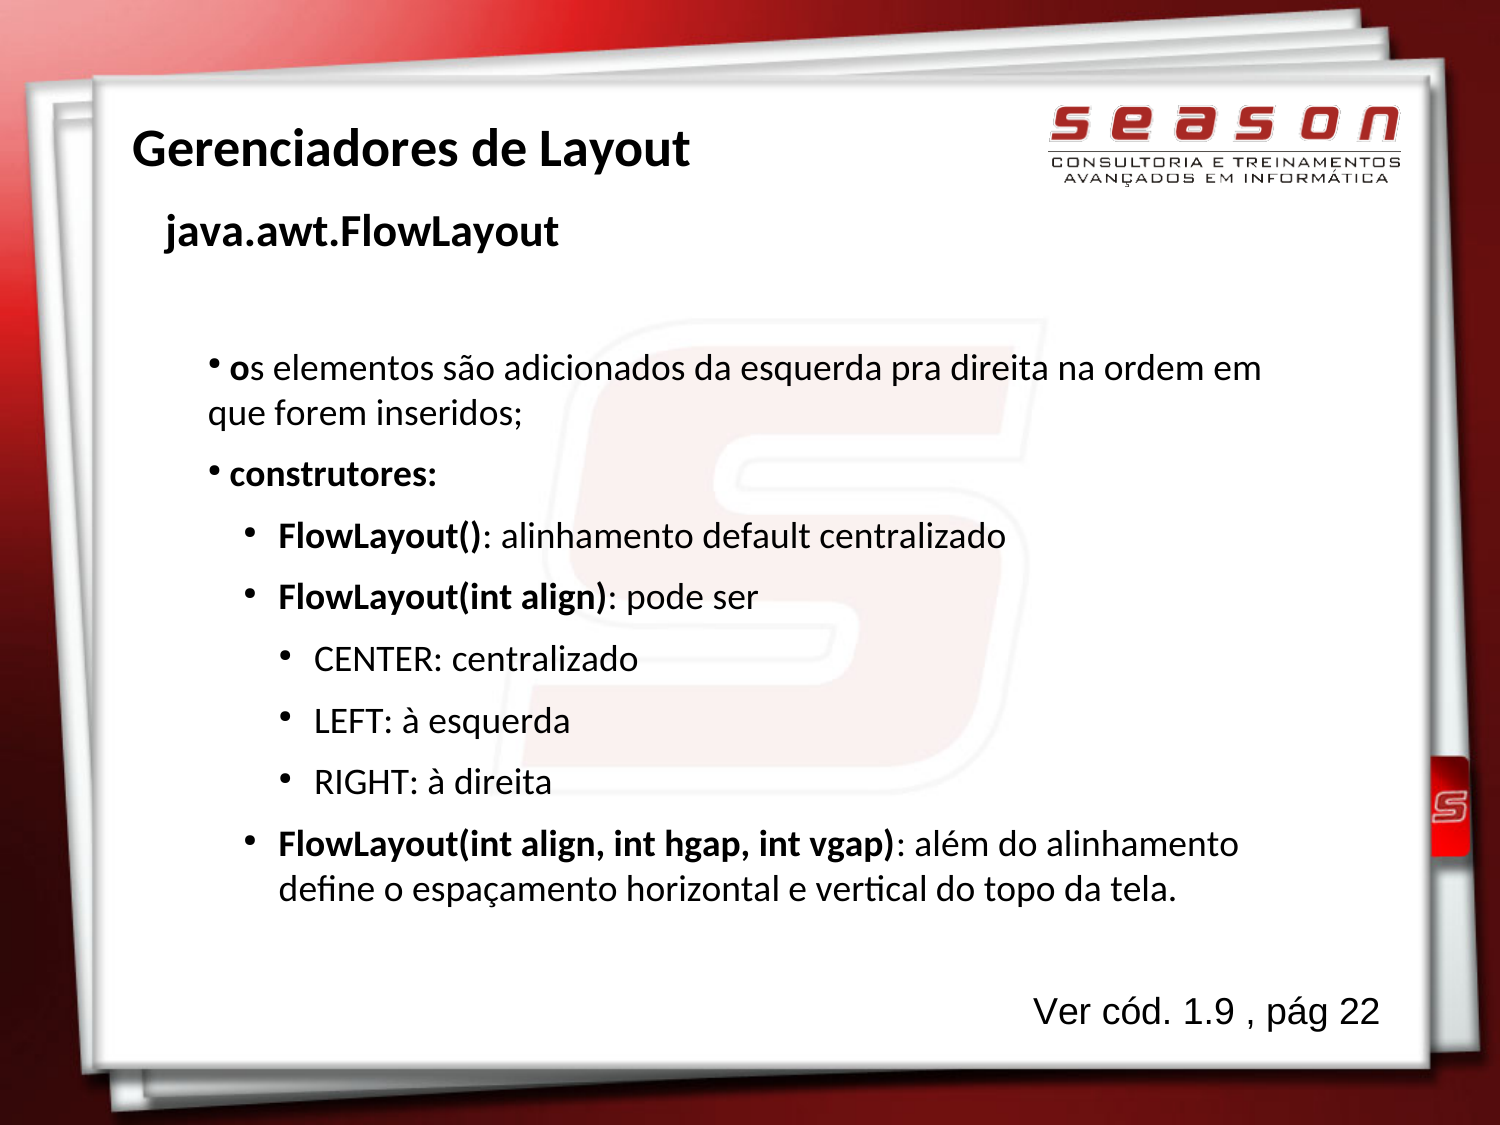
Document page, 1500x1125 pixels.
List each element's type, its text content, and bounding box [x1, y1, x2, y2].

text_box os elementos são adicionados da esquerda pra direita na ordem em que forem inseridos; construtores: FlowLayout(): alinhamento default centralizado FlowLayout(int align): pode ser CENTER: centralizado LEFT: à esquerda RIGHT: à direita FlowLayout(int align, int hgap, int vgap): além do alinhamento define o espaçamento horizontal e vertical do topo da tela. [207, 319, 1328, 932]
text_box java.awt.FlowLayout [165, 200, 1240, 256]
picture [0, 0, 1500, 1125]
text_box Ver cód. 1.9 , pág 22 [708, 979, 1396, 1040]
title Gerenciadores de Layout [118, 33, 1394, 257]
